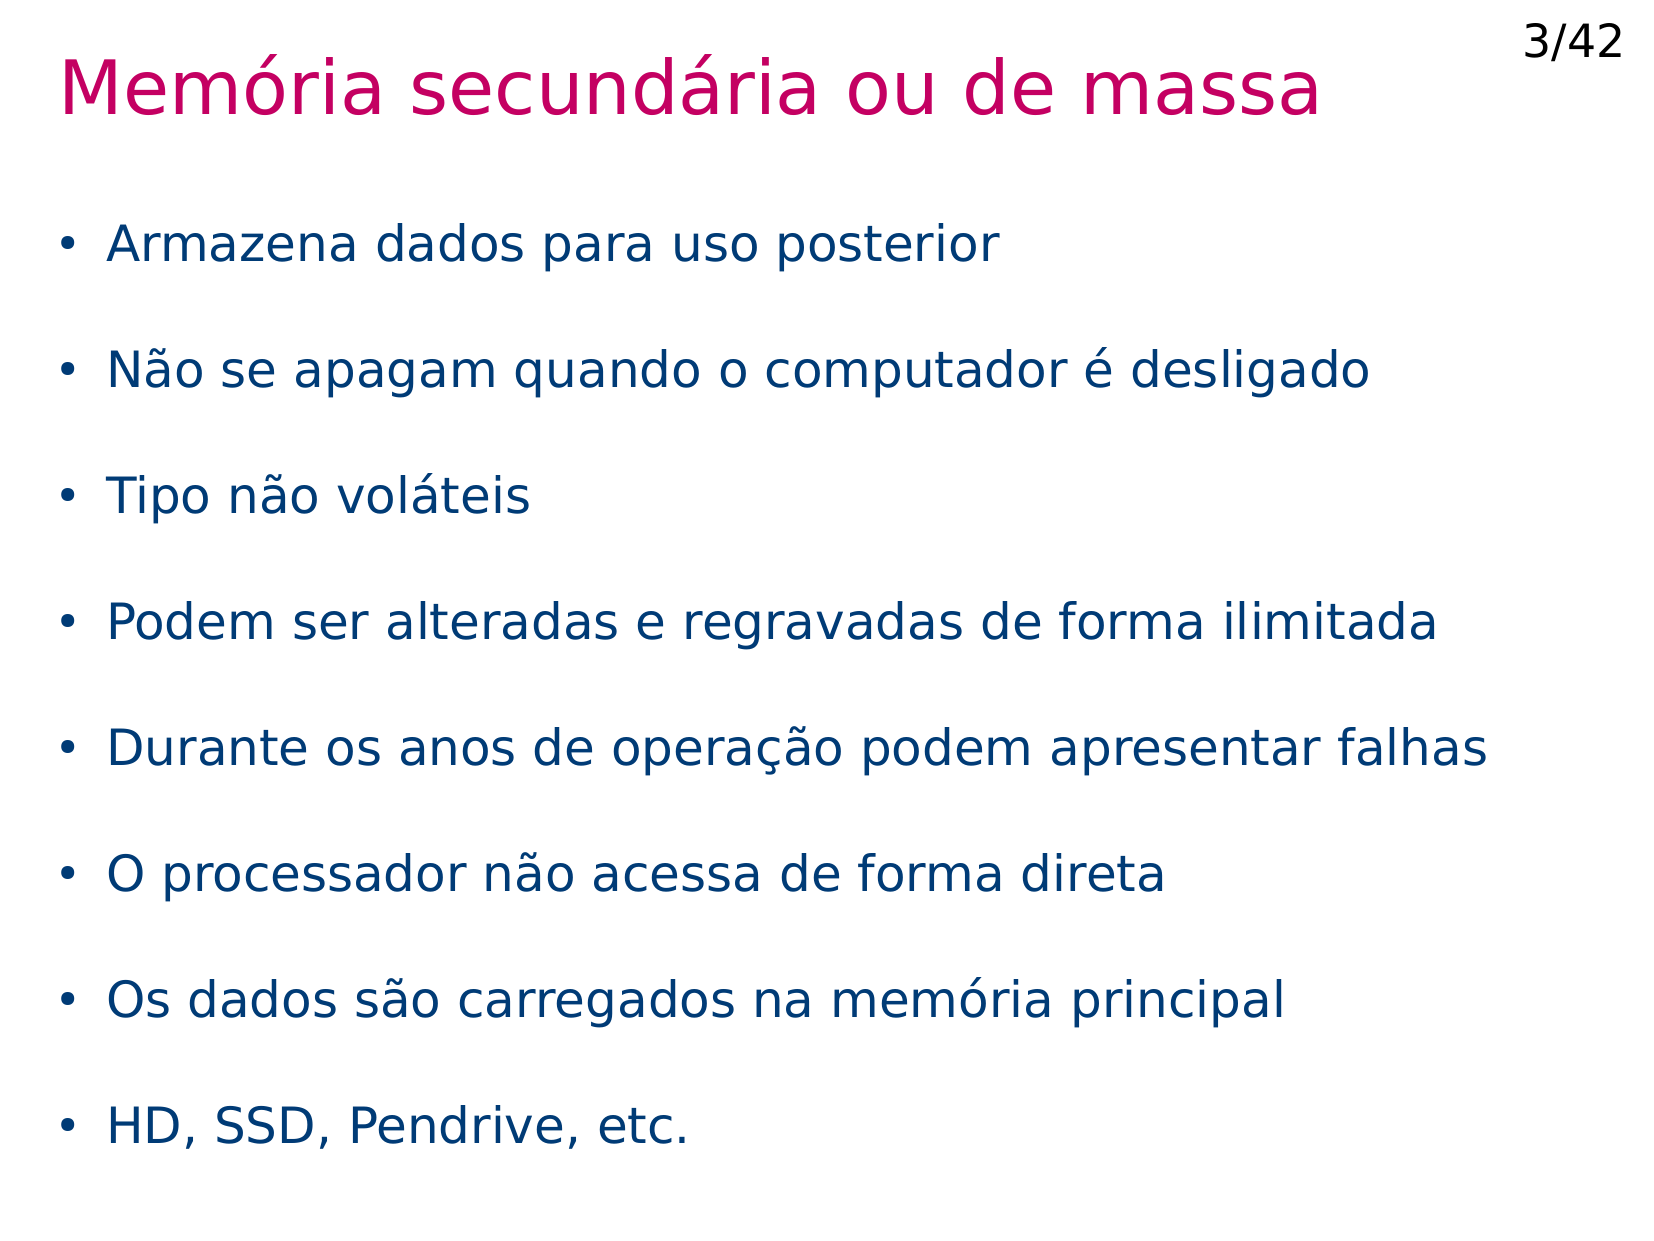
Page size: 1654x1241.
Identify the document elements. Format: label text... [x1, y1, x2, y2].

list Armazena dados para uso posterior Não se apagam quando o computador é desligado Tipo não voláteis Podem ser alteradas e regravadas de forma ilimitada Durante os anos de operação podem apresentar falhas O processador não acessa de forma direta Os dados são carregados na memória principal HD, SSD, Pendrive, etc. [59, 206, 1625, 1211]
title Memória secundária ou de massa [59, 29, 1625, 148]
